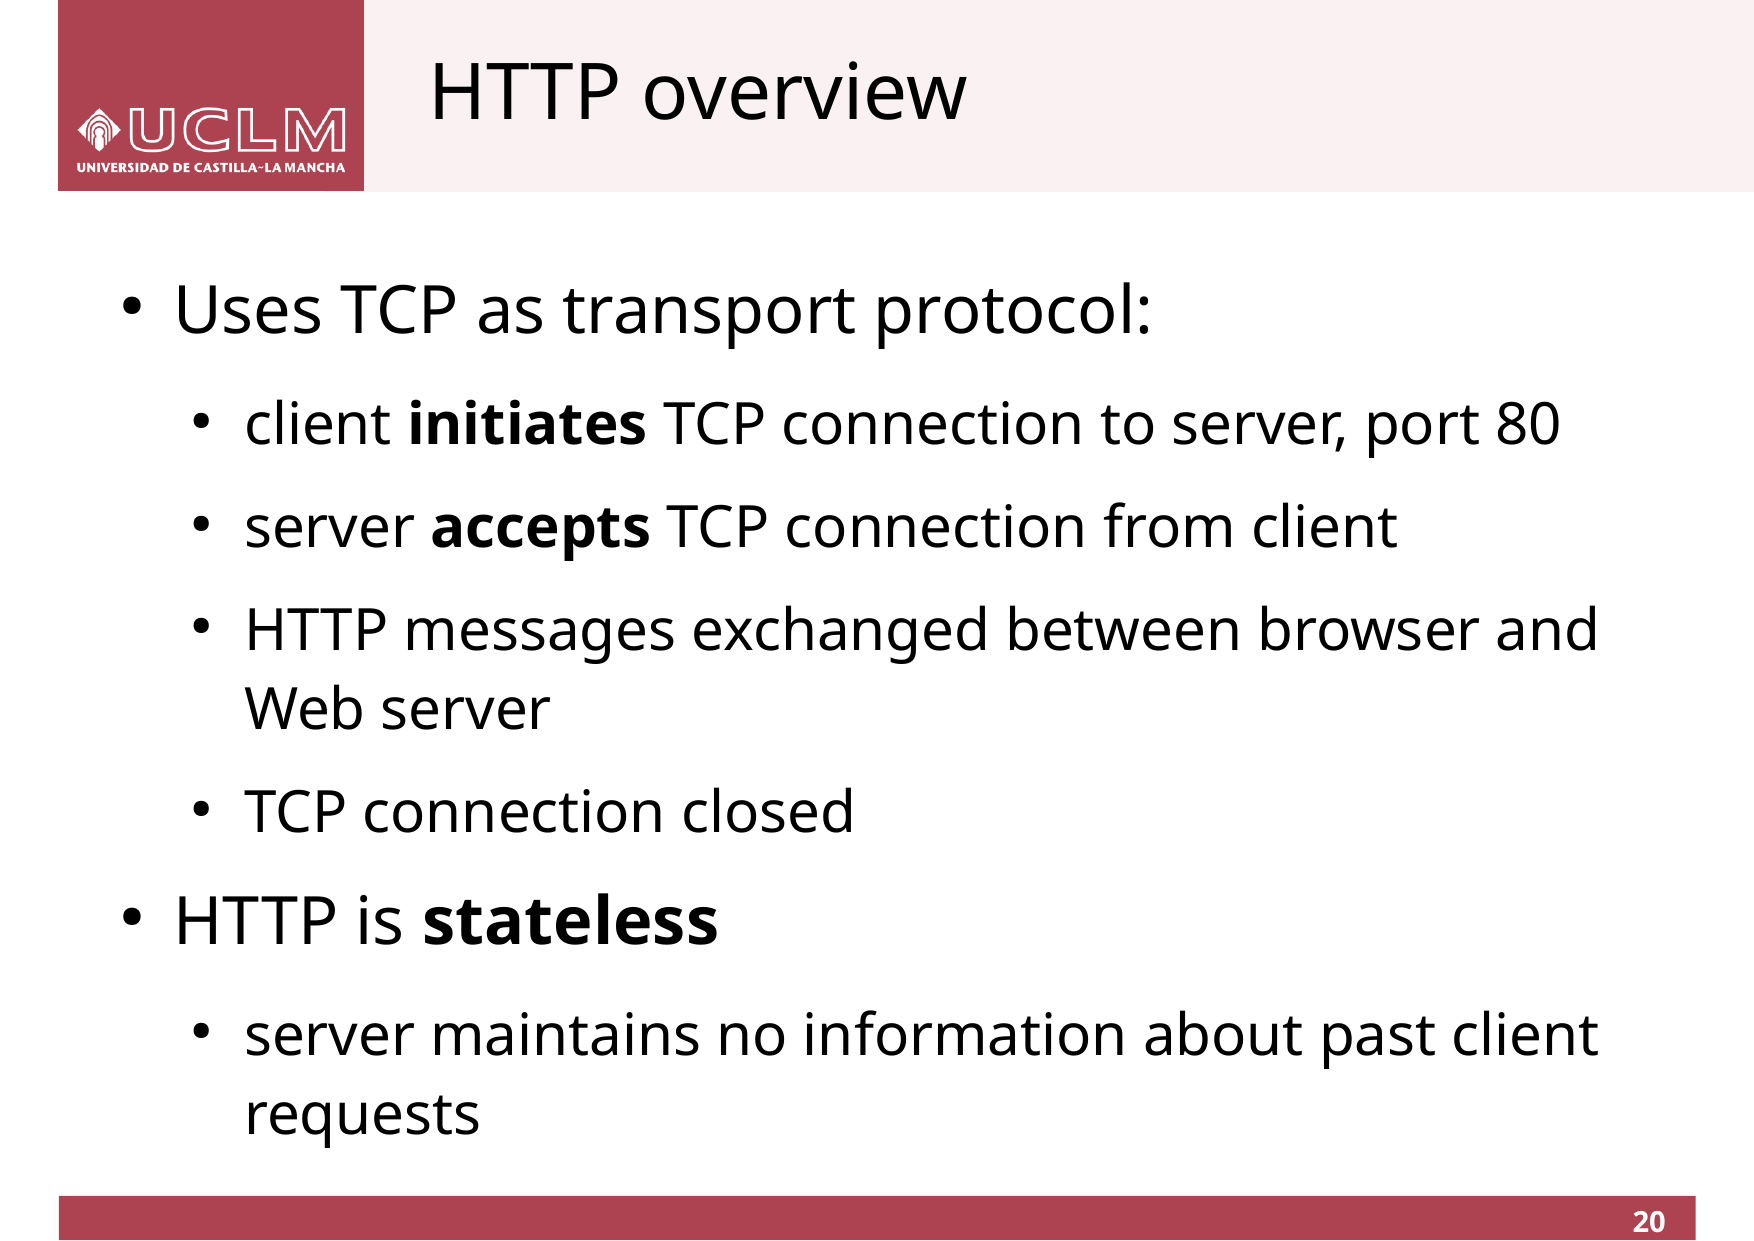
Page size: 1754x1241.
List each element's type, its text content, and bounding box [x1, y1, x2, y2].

title HTTP overview [413, 0, 1667, 198]
picture [58, 0, 364, 191]
list Uses TCP as transport protocol: client initiates TCP connection to server, port 80 server accepts TCP connection from client HTTP messages exchanged between browser and Web server TCP connection closed HTTP is stateless server maintains no information about past client requests [87, 254, 1667, 1022]
